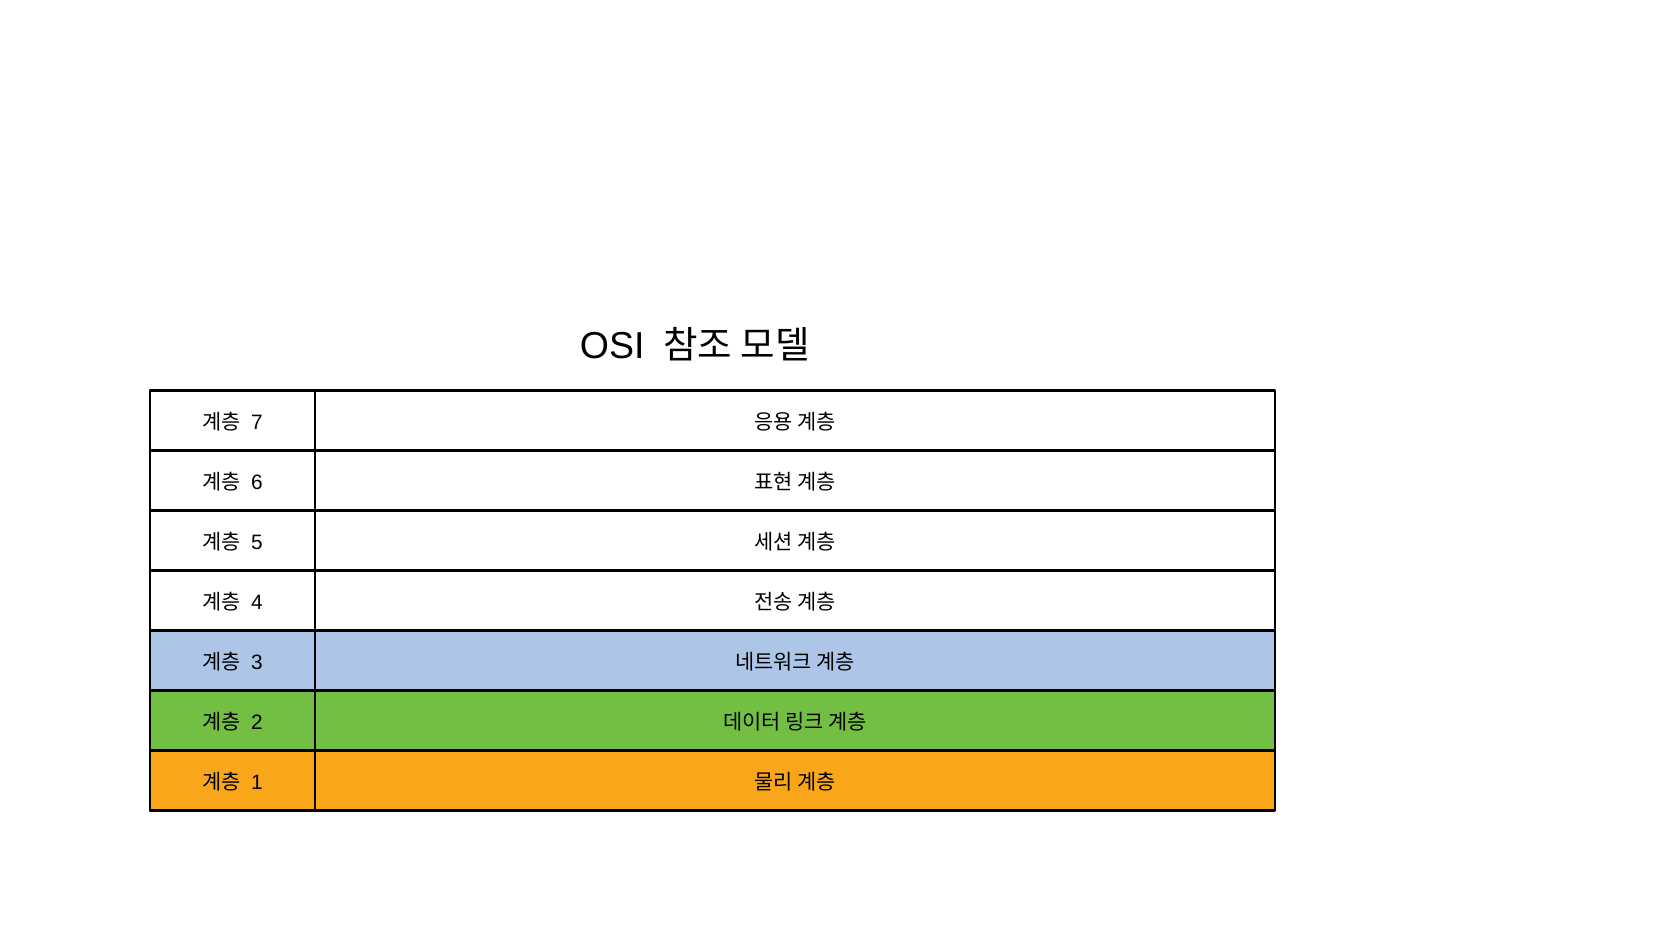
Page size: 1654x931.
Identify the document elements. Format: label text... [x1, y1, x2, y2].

text_box 계층 6 [150, 451, 315, 511]
text_box OSI 참조 모델 [565, 307, 826, 377]
text_box 물리 계층 [315, 751, 1276, 811]
text_box 데이터 링크 계층 [315, 691, 1276, 751]
text_box 계층 5 [150, 511, 315, 571]
text_box 네트워크 계층 [315, 631, 1276, 691]
text_box 세션 계층 [315, 511, 1276, 571]
text_box 표현 계층 [315, 451, 1276, 511]
text_box 계층 2 [150, 691, 315, 751]
text_box 계층 3 [150, 630, 315, 691]
text_box 계층 4 [150, 571, 315, 630]
text_box 계층 7 [150, 390, 315, 451]
text_box 계층 1 [150, 751, 315, 811]
text_box 응용 계층 [315, 390, 1276, 451]
text_box 전송 계층 [315, 571, 1276, 631]
